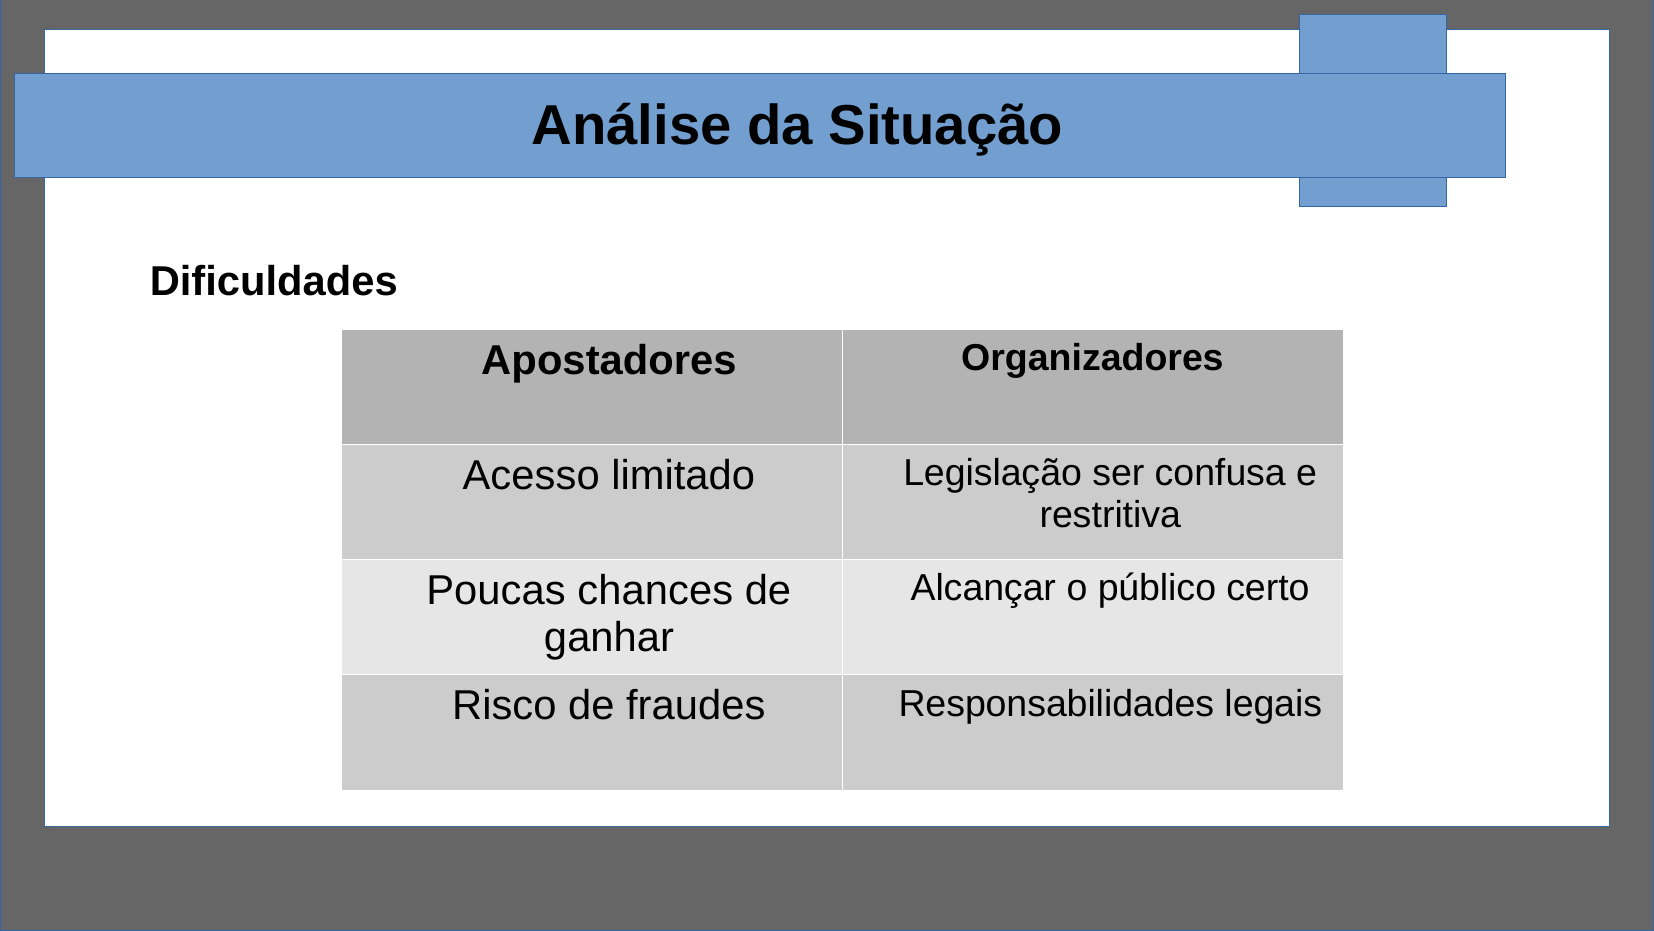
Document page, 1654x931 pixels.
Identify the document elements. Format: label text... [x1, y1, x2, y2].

table_cell Responsabilidades legais [843, 675, 1343, 790]
table_header Apostadores [342, 330, 842, 444]
table_cell Alcançar o público certo [843, 560, 1343, 674]
list Dificuldades [78, 257, 1567, 798]
table_cell Risco de fraudes [342, 675, 842, 790]
title Análise da Situação [88, 73, 1506, 178]
table_cell Poucas chances de ganhar [342, 560, 842, 674]
table_cell Legislação ser confusa e restritiva [843, 445, 1343, 559]
table_header Organizadores [843, 330, 1343, 444]
table_cell Acesso limitado [342, 445, 842, 559]
